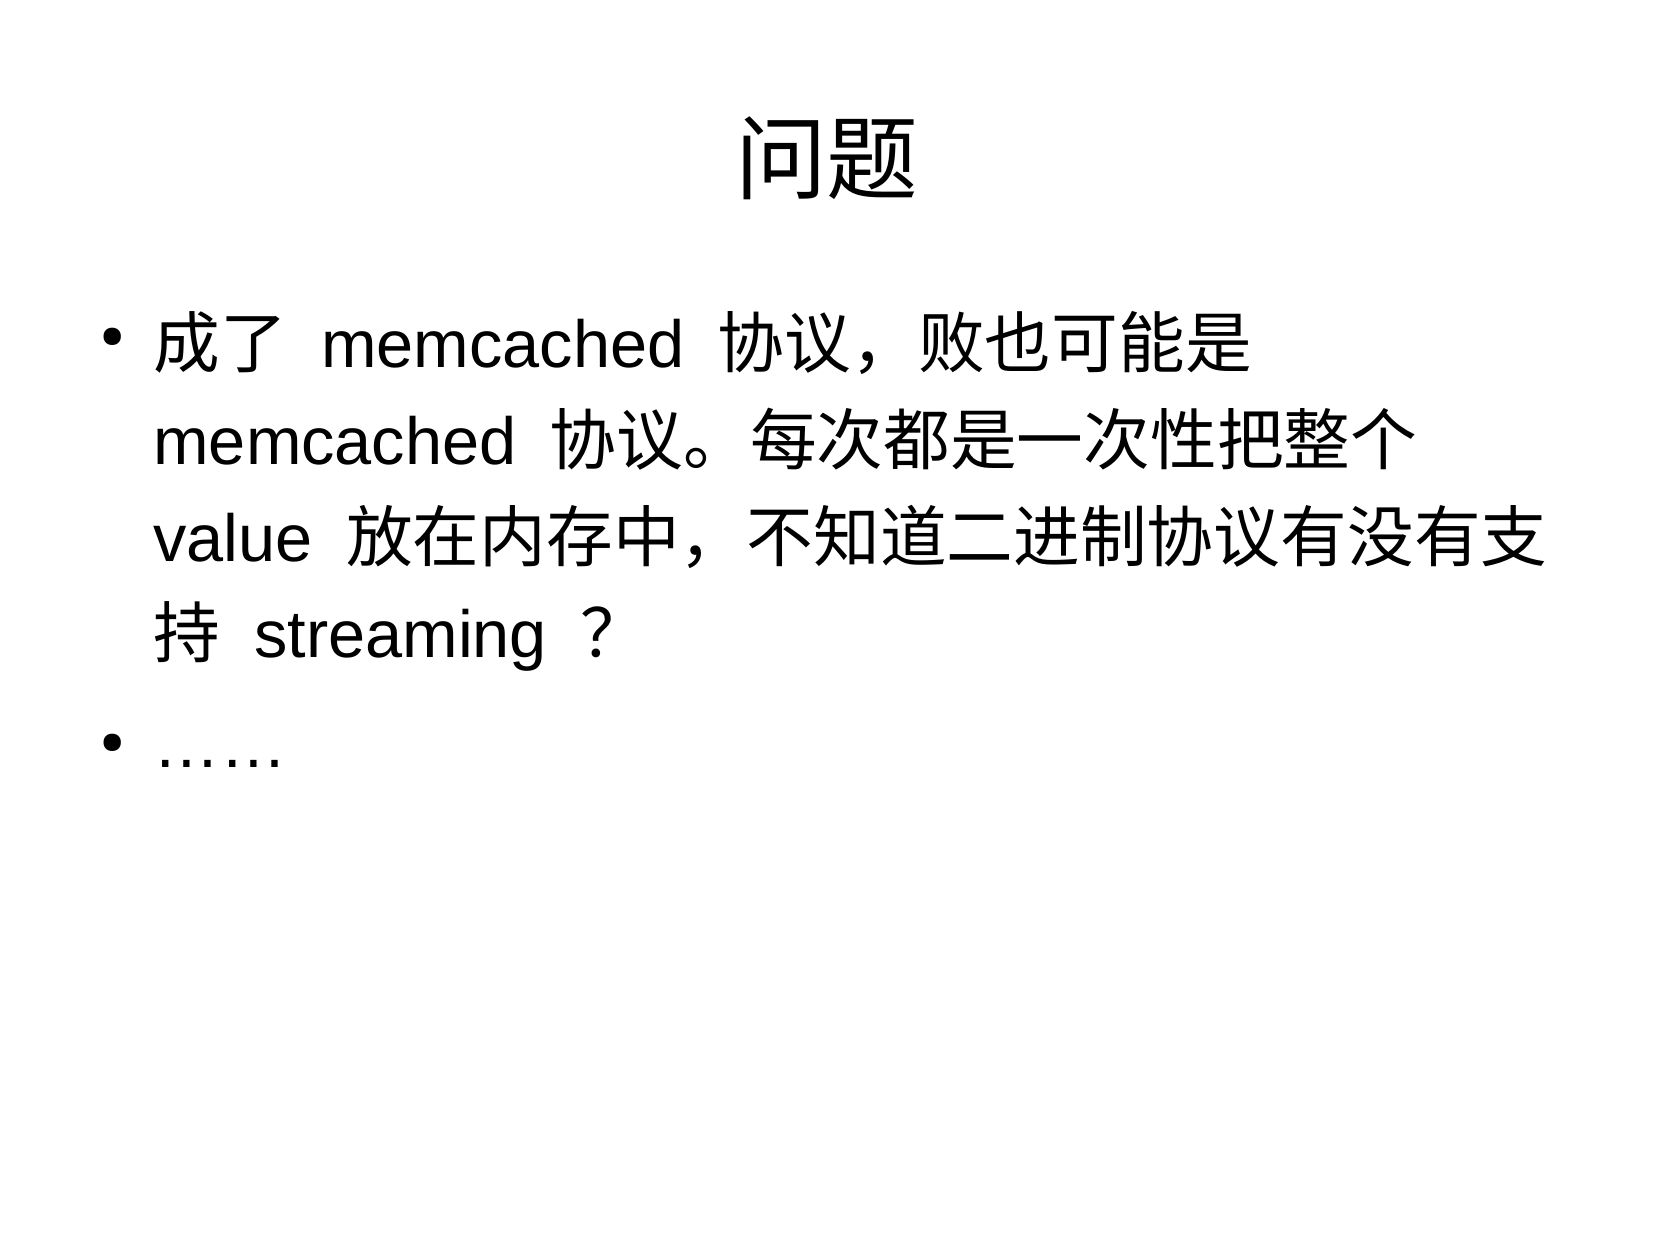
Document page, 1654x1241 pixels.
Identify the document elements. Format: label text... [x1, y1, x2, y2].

list 成了 memcached 协议，败也可能是 memcached 协议。每次都是一次性把整个 value 放在内存中，不知道二进制协议有没有支持 streaming ？ …… [82, 290, 1571, 1010]
title 问题 [82, 49, 1571, 257]
